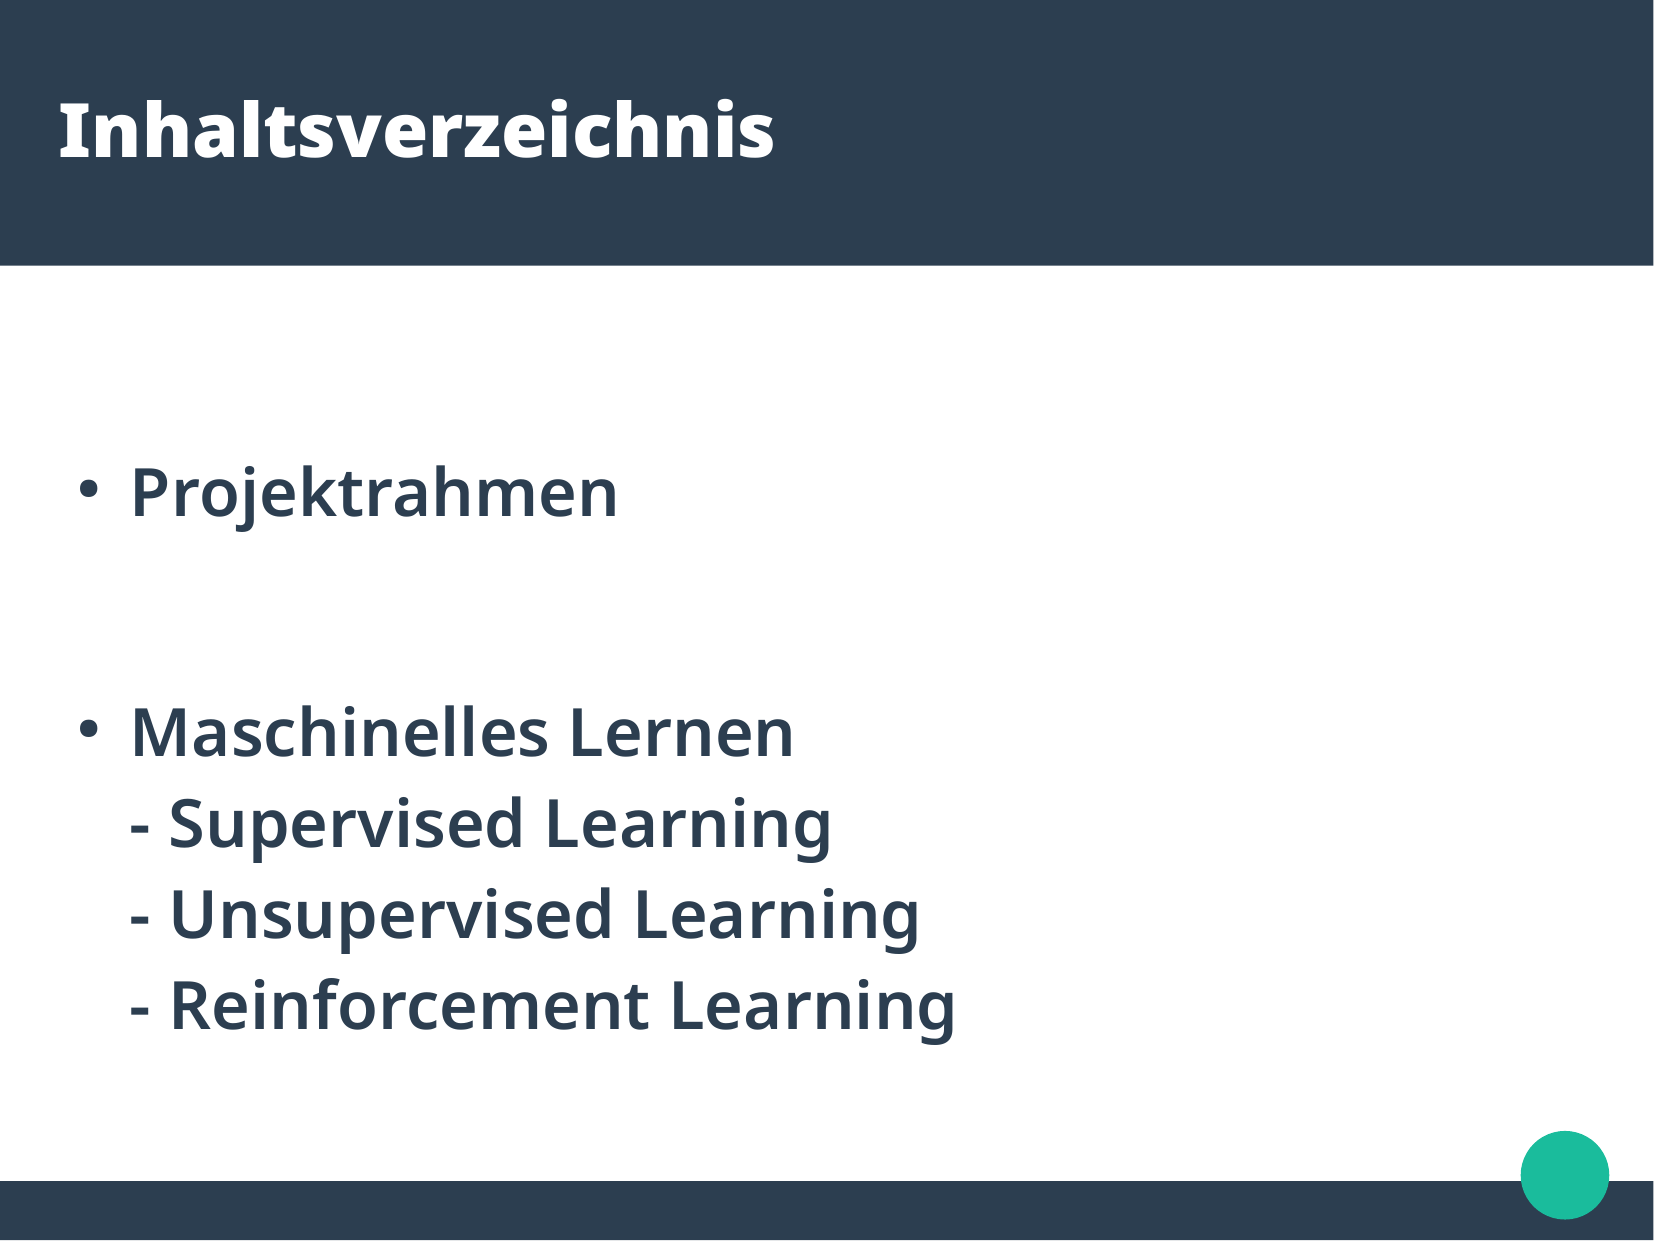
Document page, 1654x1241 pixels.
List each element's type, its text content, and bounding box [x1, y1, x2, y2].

title Inhaltsverzeichnis [59, 49, 1595, 207]
list Projektrahmen Maschinelles Lernen - Supervised Learning - Unsupervised Learning - Reinforcement Learning [59, 324, 1595, 1152]
